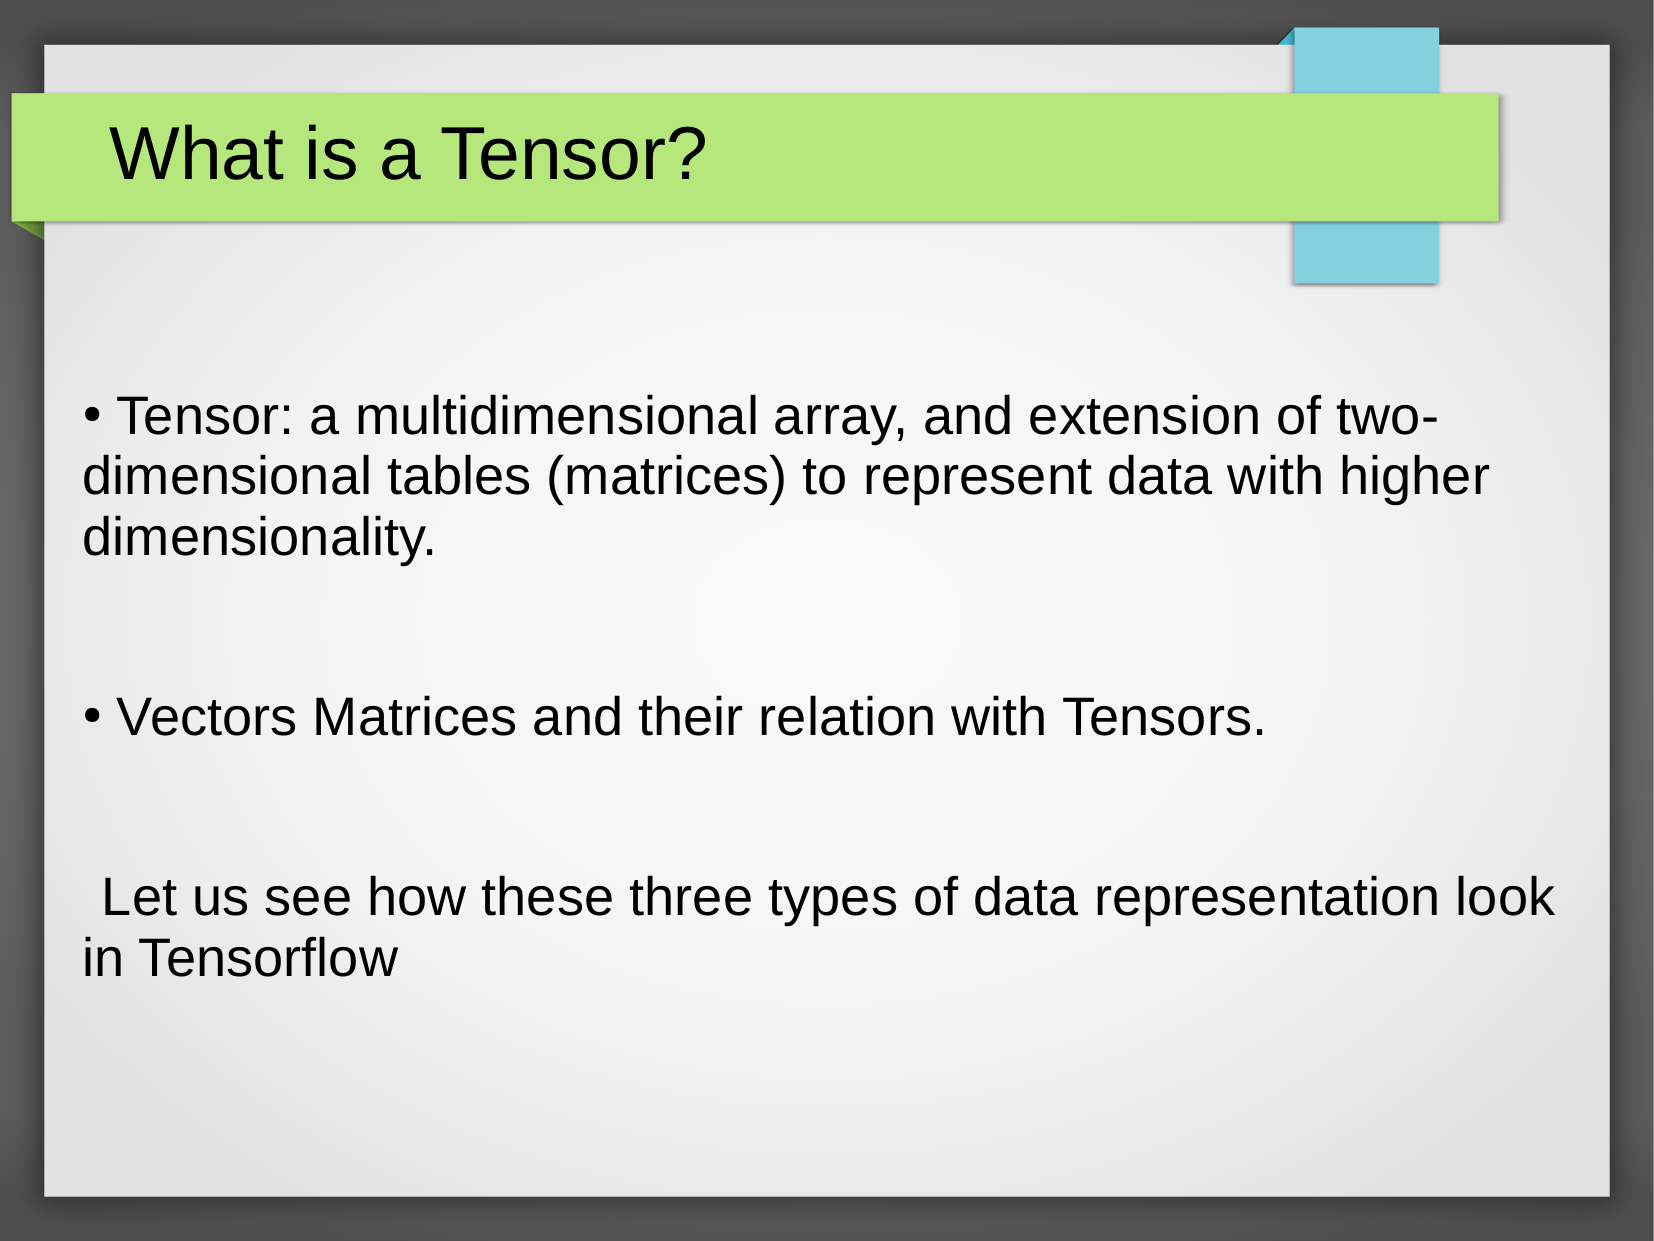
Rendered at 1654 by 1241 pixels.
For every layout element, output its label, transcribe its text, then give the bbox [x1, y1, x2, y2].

list Tensor: a multidimensional array, and extension of two-dimensional tables (matrices) to represent data with higher dimensionality. Vectors Matrices and their relation with Tensors. Let us see how these three types of data representation look in Tensorflow [82, 295, 1571, 1015]
picture [0, 0, 1654, 1241]
title What is a Tensor? [82, 94, 1264, 213]
